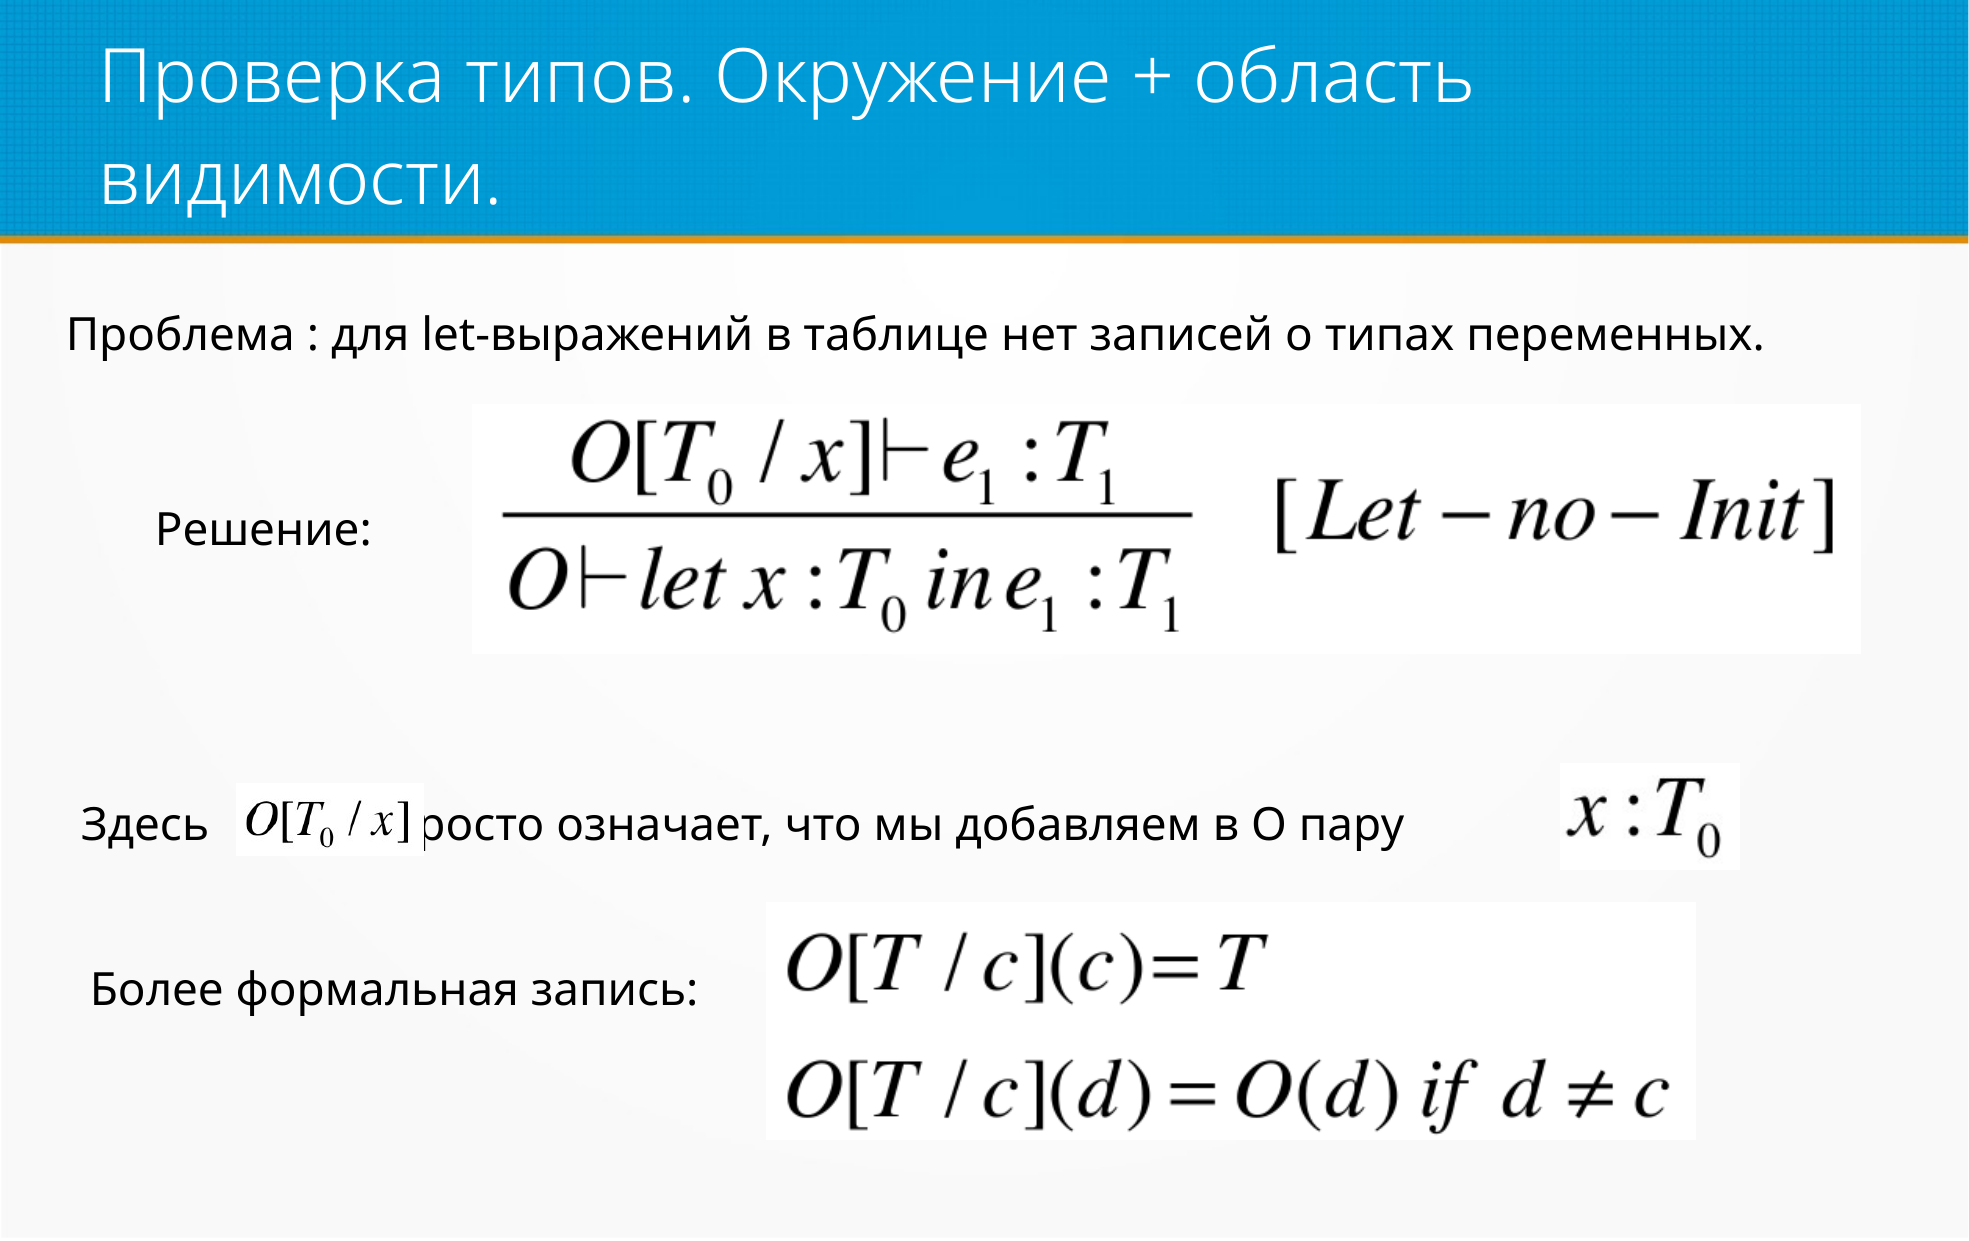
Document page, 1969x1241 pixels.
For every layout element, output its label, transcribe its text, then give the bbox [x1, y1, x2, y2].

picture [0, 233, 1969, 1241]
title Проверка типов. Окружение + область видимости. [98, 19, 1870, 227]
text_box Здесь просто означает, что мы добавляем в O пару [75, 763, 1921, 882]
text_box Более формальная запись: [83, 954, 751, 1021]
text_box Решение: [148, 495, 391, 561]
text_box Проблема : для let-выражений в таблице нет записей о типах переменных. [60, 300, 1910, 366]
